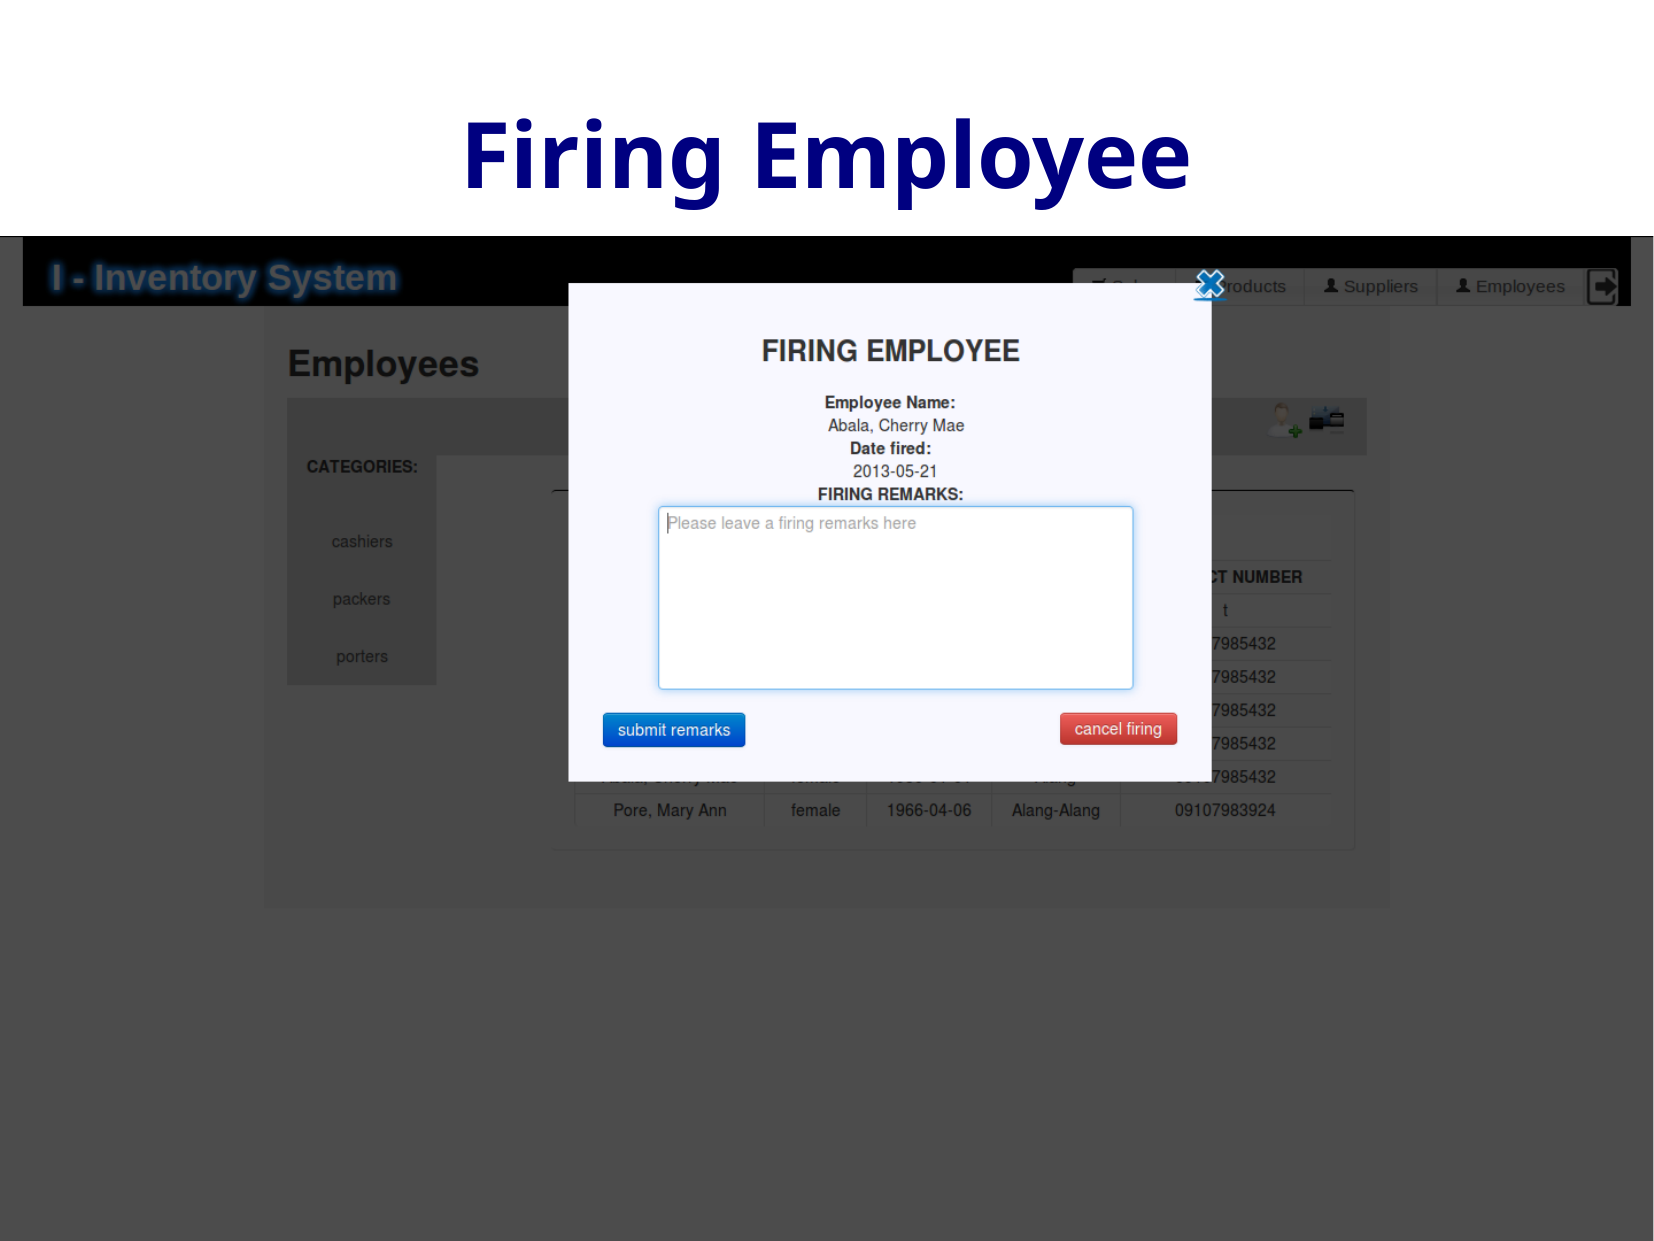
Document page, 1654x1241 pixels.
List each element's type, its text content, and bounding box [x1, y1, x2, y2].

picture [0, 236, 1654, 1241]
title Firing Employee [82, 49, 1571, 236]
